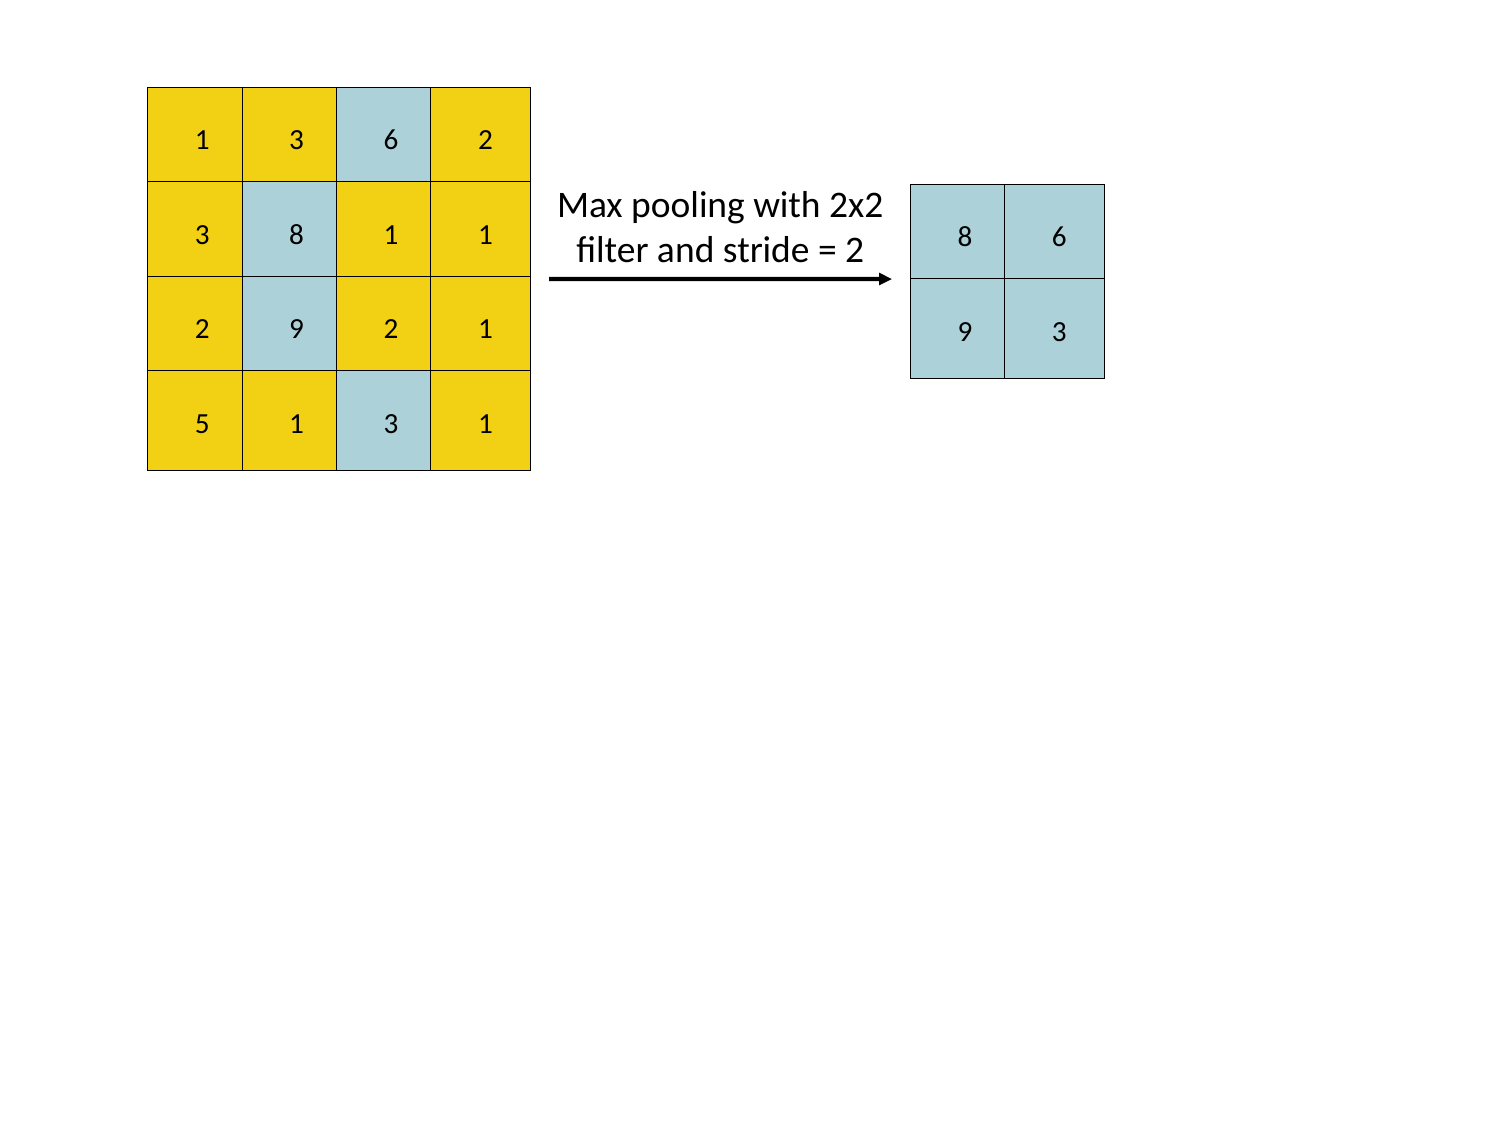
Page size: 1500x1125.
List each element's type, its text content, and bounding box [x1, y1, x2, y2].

text_box 8 [242, 181, 336, 276]
text_box 2 [430, 87, 531, 181]
text_box 1 [430, 276, 531, 370]
text_box 1 [336, 181, 430, 276]
text_box 9 [242, 276, 336, 370]
text_box 6 [1004, 184, 1105, 278]
text_box 5 [147, 370, 242, 471]
text_box 6 [336, 87, 430, 181]
text_box 1 [430, 370, 531, 471]
text_box 1 [242, 370, 336, 471]
text_box 3 [336, 370, 430, 471]
text_box 2 [336, 276, 430, 370]
text_box 8 [910, 184, 1004, 278]
text_box 9 [910, 278, 1004, 379]
text_box 1 [430, 181, 531, 276]
text_box 3 [242, 87, 336, 181]
text_box 3 [147, 181, 242, 276]
text_box 3 [1004, 278, 1105, 379]
text_box Max pooling with 2x2 filter and stride = 2 [537, 172, 904, 278]
text_box 2 [147, 276, 242, 370]
text_box 1 [147, 87, 242, 181]
